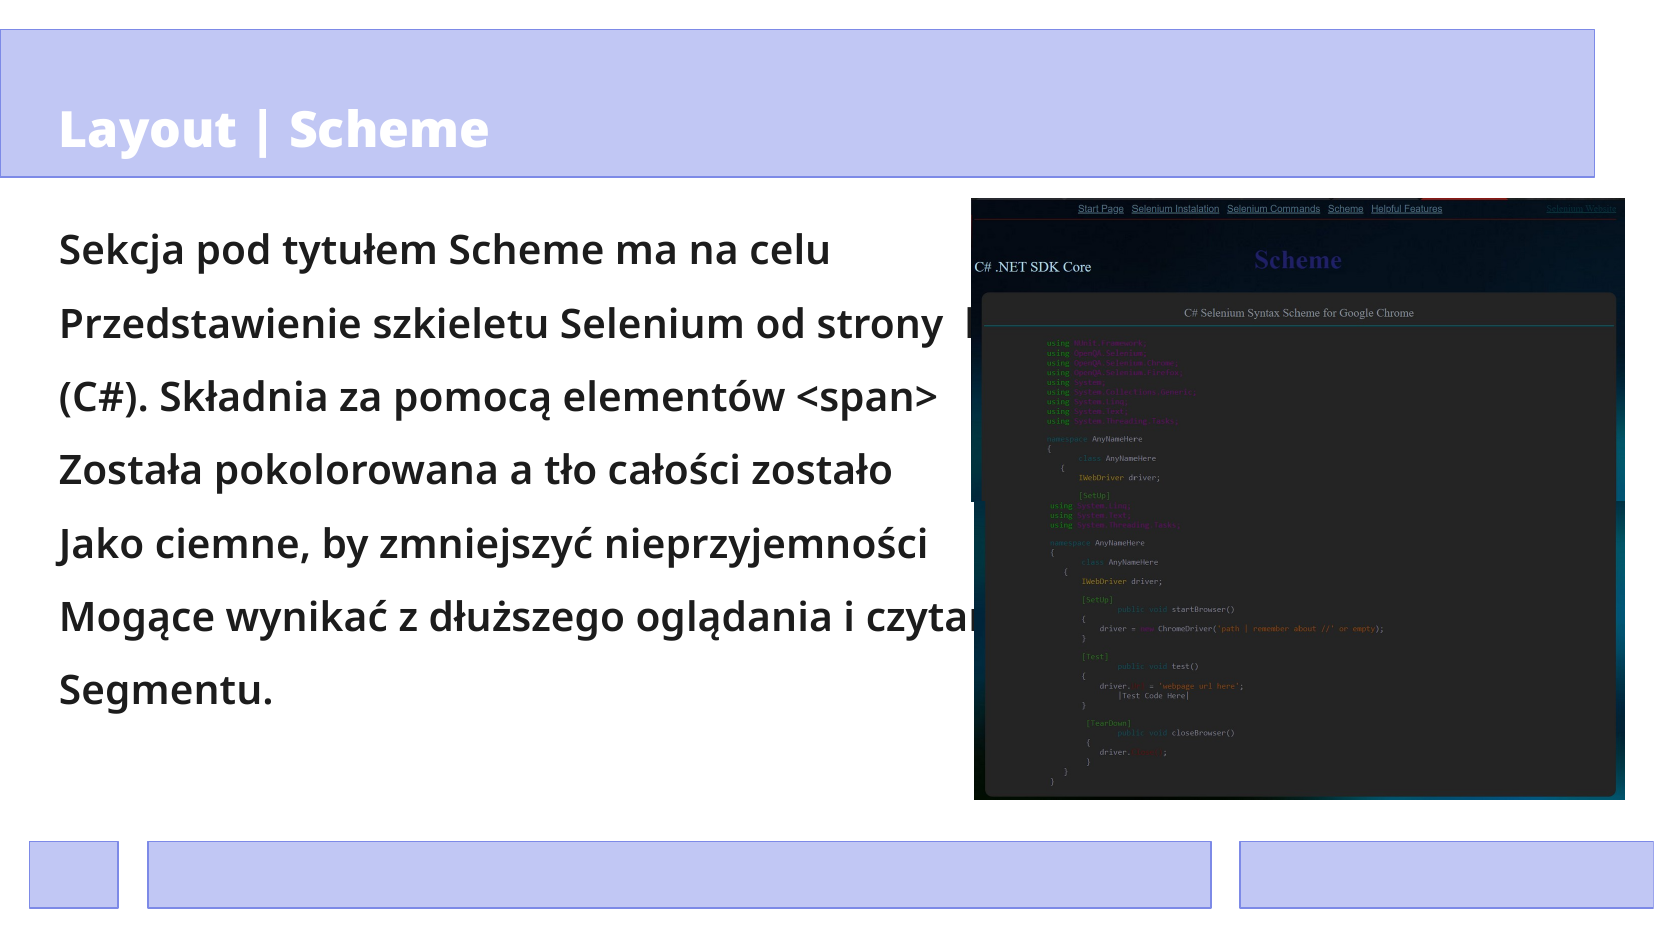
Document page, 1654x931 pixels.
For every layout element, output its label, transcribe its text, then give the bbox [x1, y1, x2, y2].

picture [971, 434, 978, 473]
list Sekcja pod tytułem Scheme ma na celu Przedstawienie szkieletu Selenium od strony kodu (C#). Składnia za pomocą elementów <span> Została pokolorowana a tło całości zostało Jako ciemne, by zmniejszyć nieprzyjemności Mogące wynikać z dłuższego oglądania i czytania Segmentu. [59, 221, 974, 798]
picture [971, 198, 1625, 800]
picture [1619, 528, 1625, 541]
picture [1619, 422, 1625, 436]
picture [974, 531, 981, 575]
title Layout | Scheme [59, 44, 1595, 163]
